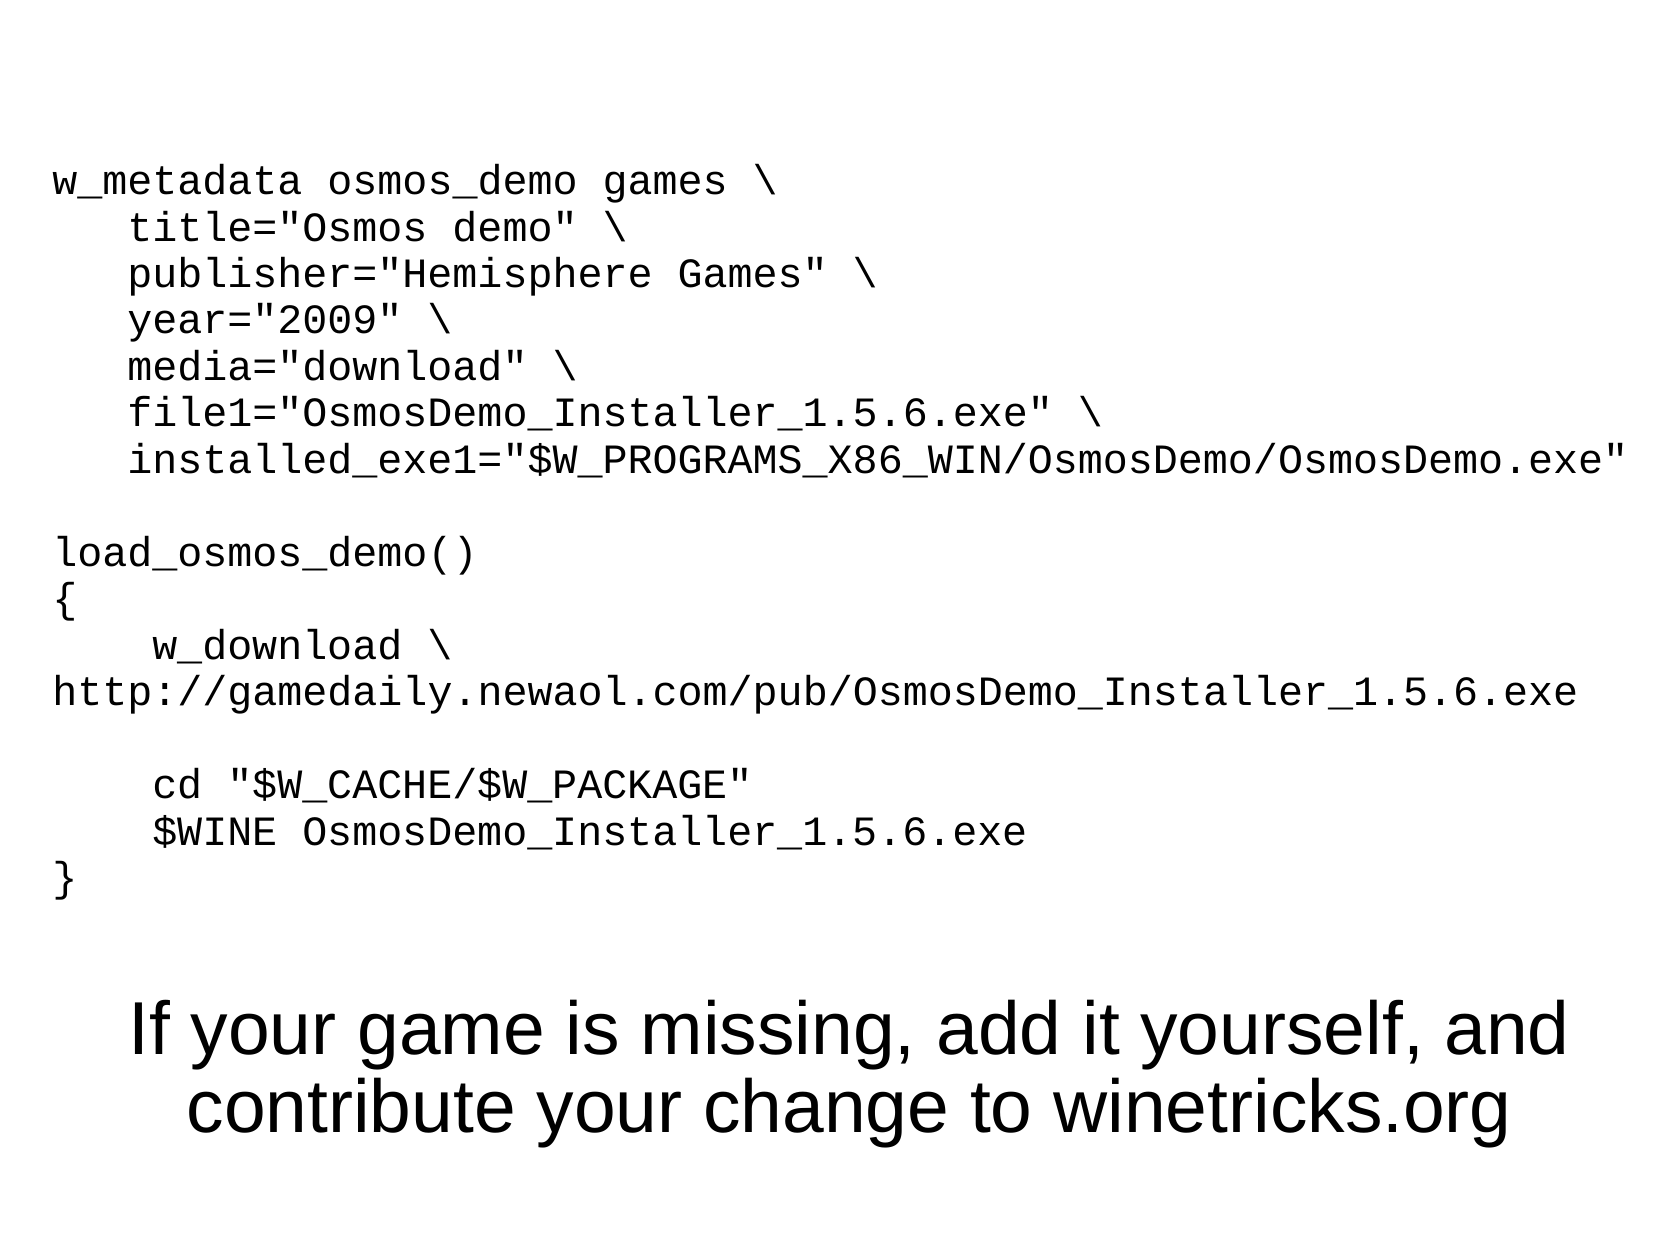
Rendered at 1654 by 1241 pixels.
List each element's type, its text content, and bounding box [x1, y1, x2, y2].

title If your game is missing, add it yourself, and contribute your change to winetricks.org [86, 937, 1613, 1203]
text_box w_metadata osmos_demo games \ title="Osmos demo" \ publisher="Hemisphere Games" \ year="2009" \ media="download" \ file1="OsmosDemo_Installer_1.5.6.exe" \ installed_exe1="$W_PROGRAMS_X86_WIN/OsmosDemo/OsmosDemo.exe" load_osmos_demo() { w_download \ http://gamedaily.newaol.com/pub/OsmosDemo_Installer_1.5.6.exe cd "$W_CACHE/$W_PACKAGE" $WINE OsmosDemo_Installer_1.5.6.exe } [37, 150, 1654, 909]
